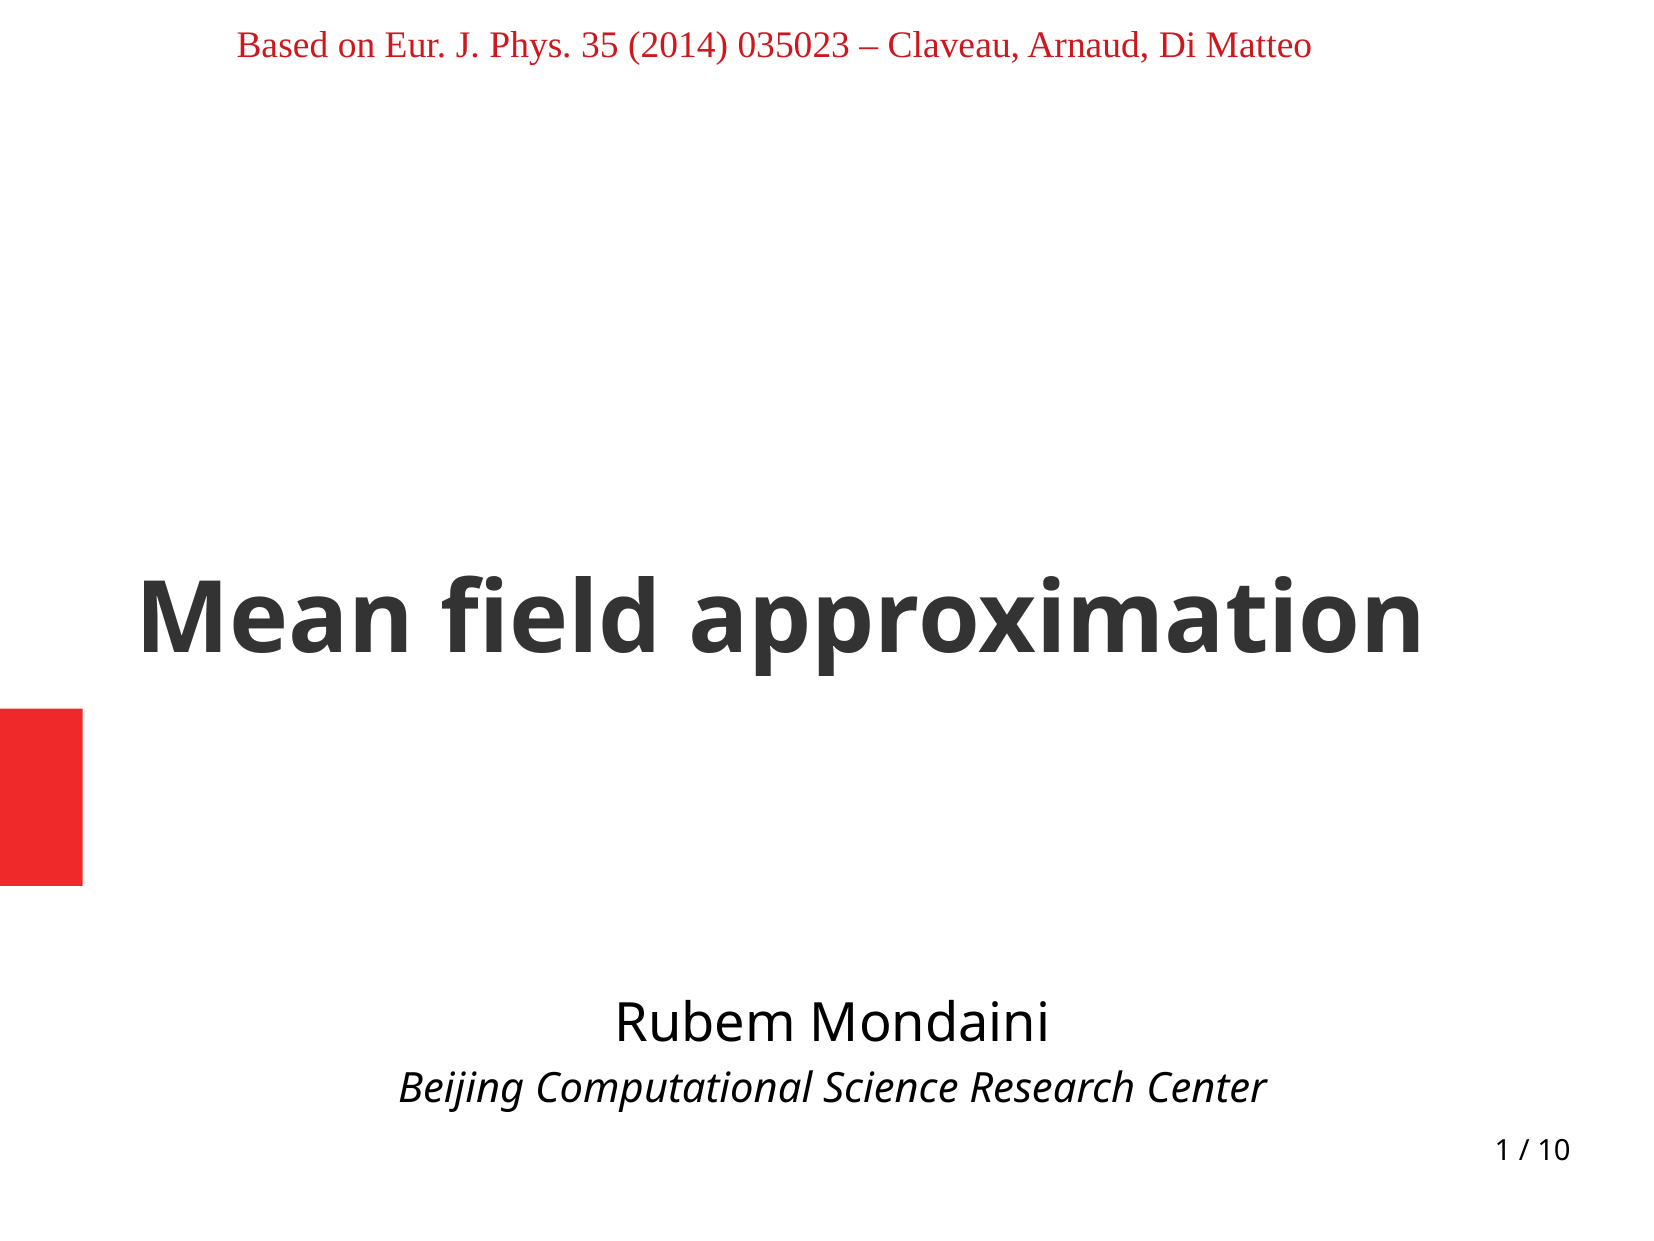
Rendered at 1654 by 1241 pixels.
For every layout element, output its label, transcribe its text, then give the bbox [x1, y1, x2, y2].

title Mean field approximation [135, 300, 1536, 928]
subtitle Rubem Mondaini Beijing Computational Science Research Center [129, 968, 1536, 1130]
text_box Based on Eur. J. Phys. 35 (2014) 035023 – Claveau, Arnaud, Di Matteo [221, 17, 1448, 115]
